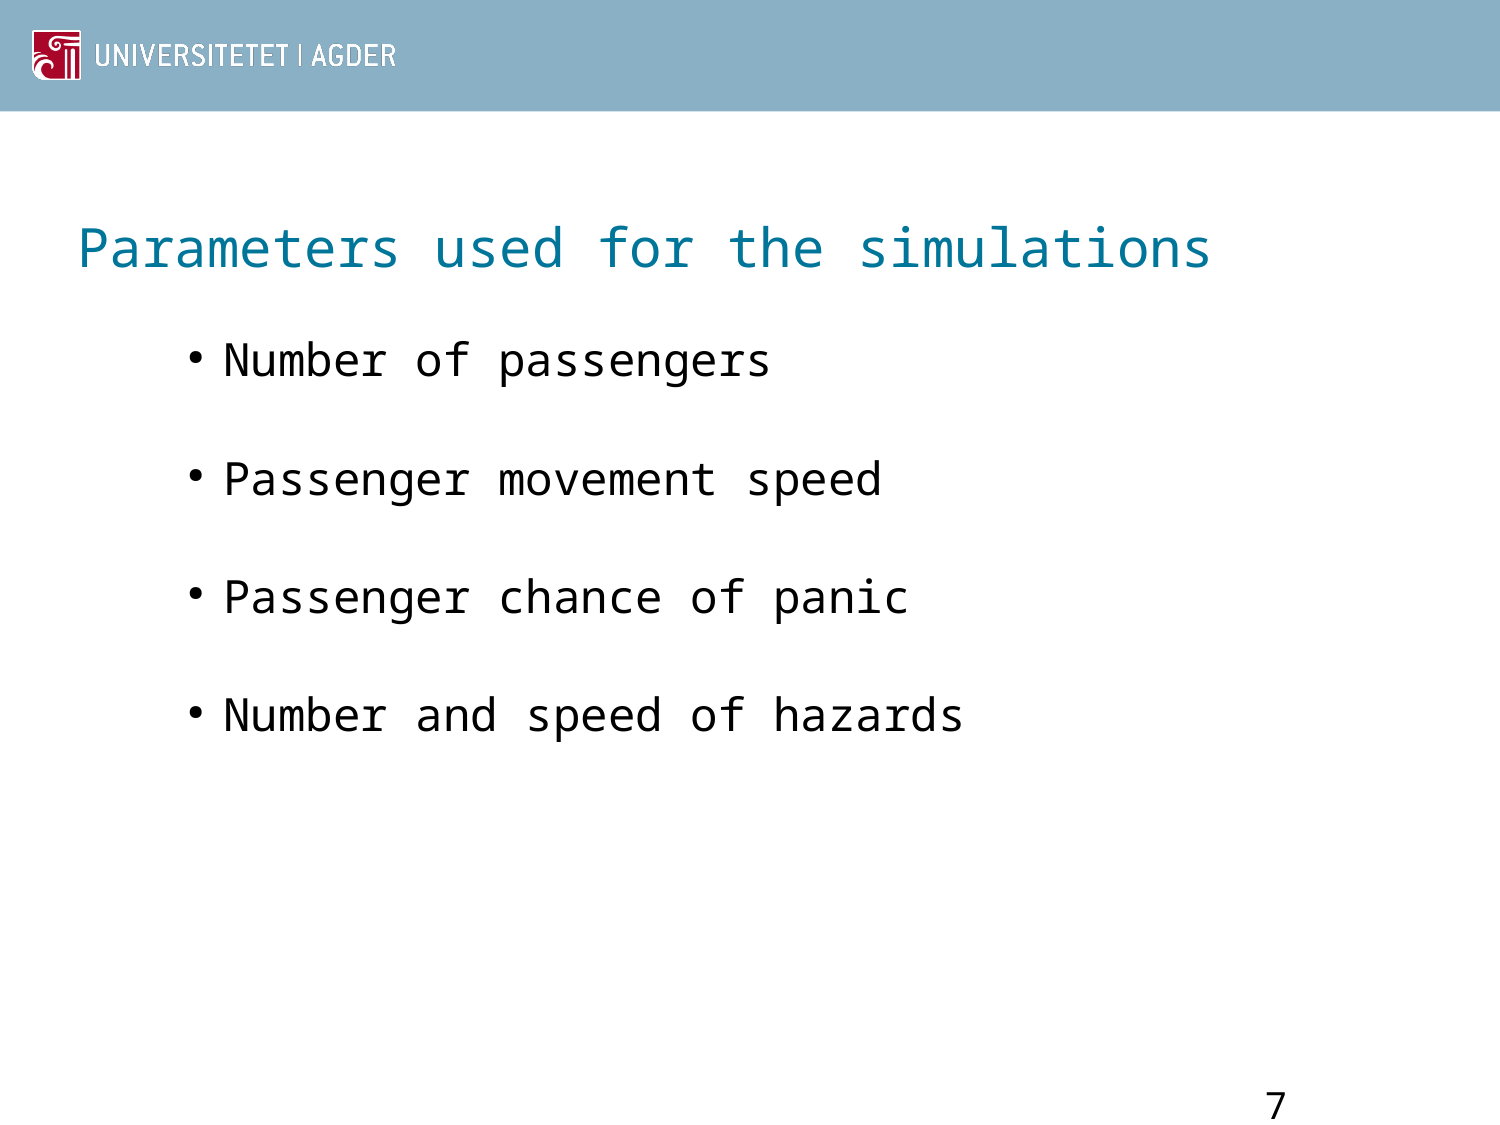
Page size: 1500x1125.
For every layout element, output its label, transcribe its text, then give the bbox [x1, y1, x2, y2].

picture [32, 30, 395, 80]
title Parameters used for the simulations [62, 149, 1461, 286]
list Number of passengers Passenger movement speed Passenger chance of panic Number and speed of hazards [62, 312, 1461, 1064]
